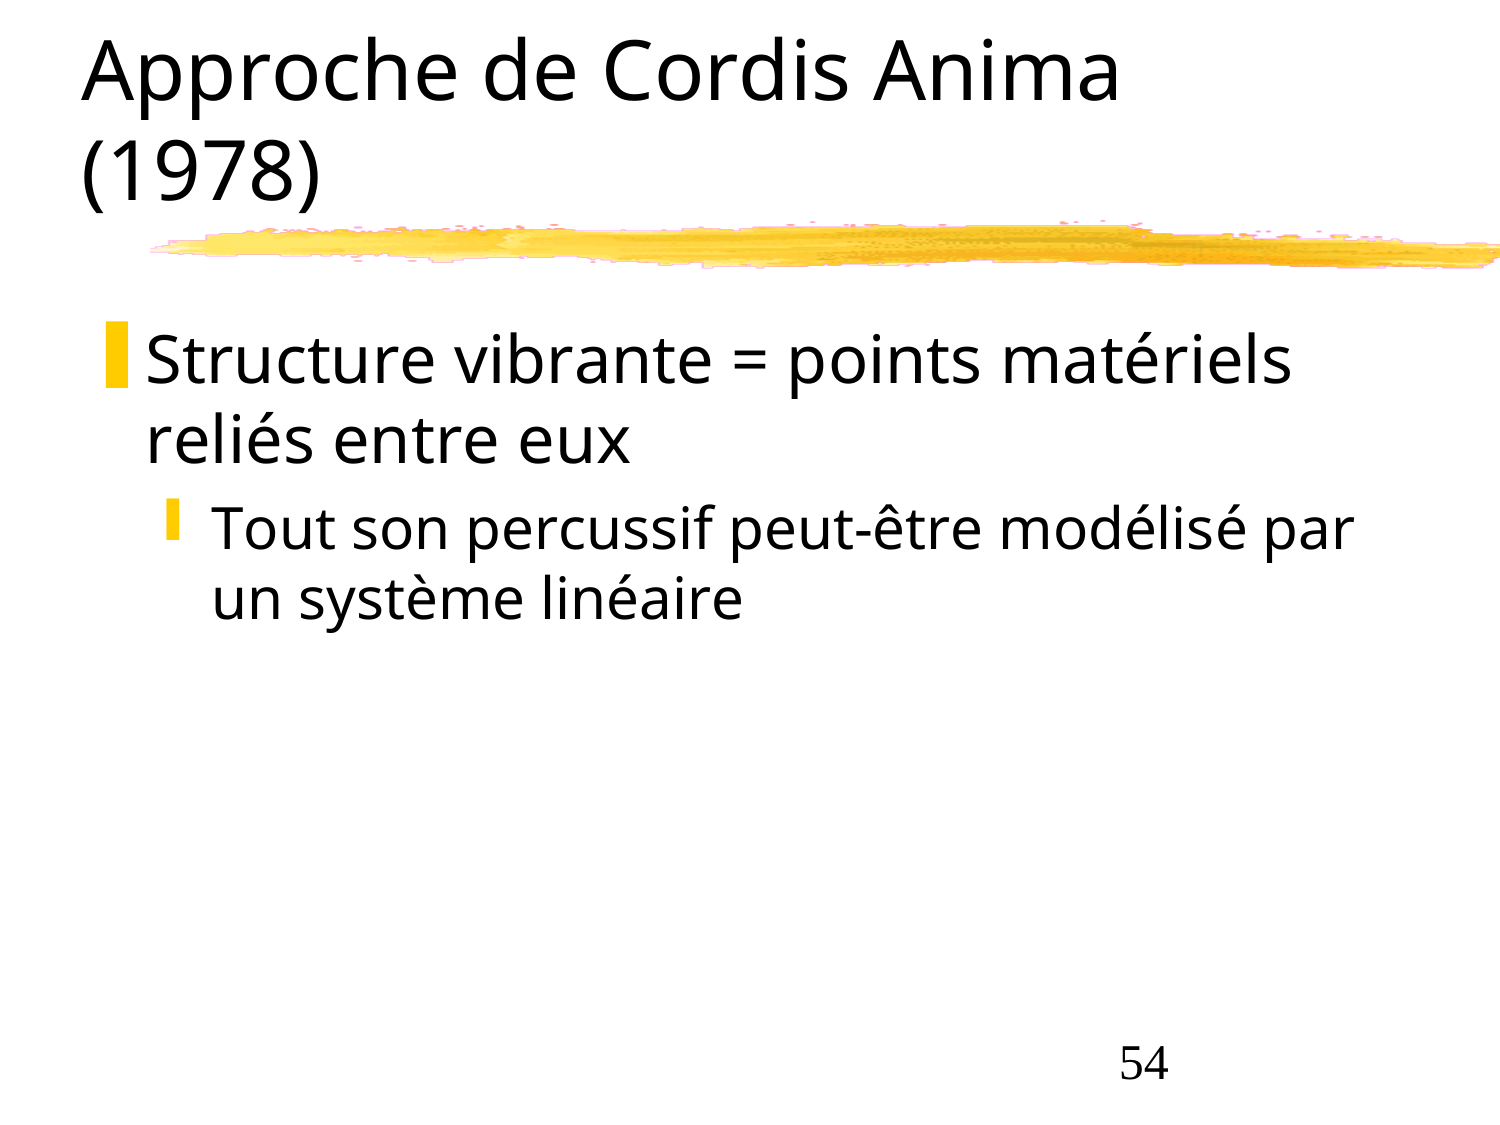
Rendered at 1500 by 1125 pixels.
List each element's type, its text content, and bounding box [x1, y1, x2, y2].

list Structure vibrante = points matériels reliés entre eux Tout son percussif peut-être modélisé par un système linéaire [74, 309, 1417, 1052]
picture [150, 215, 1500, 279]
title Approche de Cordis Anima (1978) [66, 8, 1342, 225]
